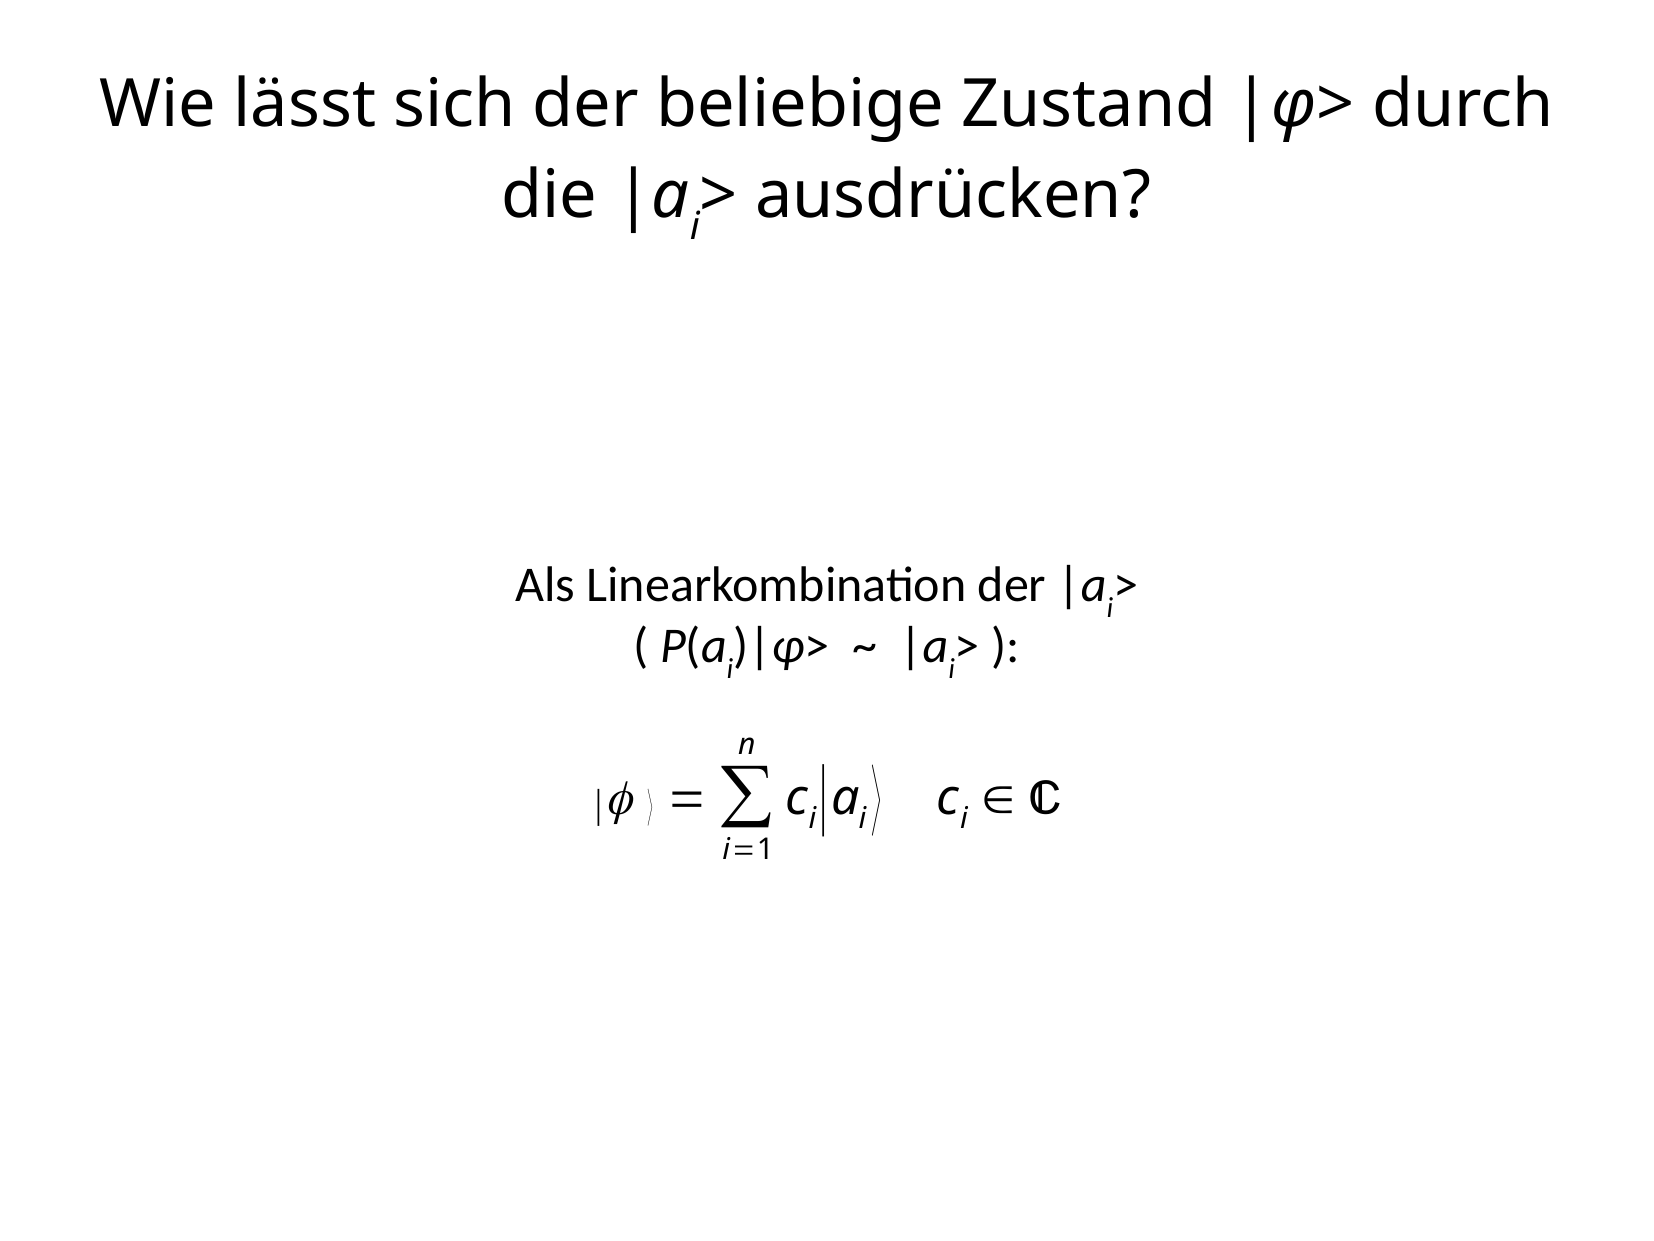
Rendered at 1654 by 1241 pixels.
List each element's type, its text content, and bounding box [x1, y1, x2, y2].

chart [585, 726, 1069, 868]
title Wie lässt sich der beliebige Zustand |φ> durch die |ai> ausdrücken? [82, 49, 1571, 257]
subtitle Als Linearkombination der |ai> ( P(ai)|φ> ~ |ai> ): [82, 290, 1571, 1010]
